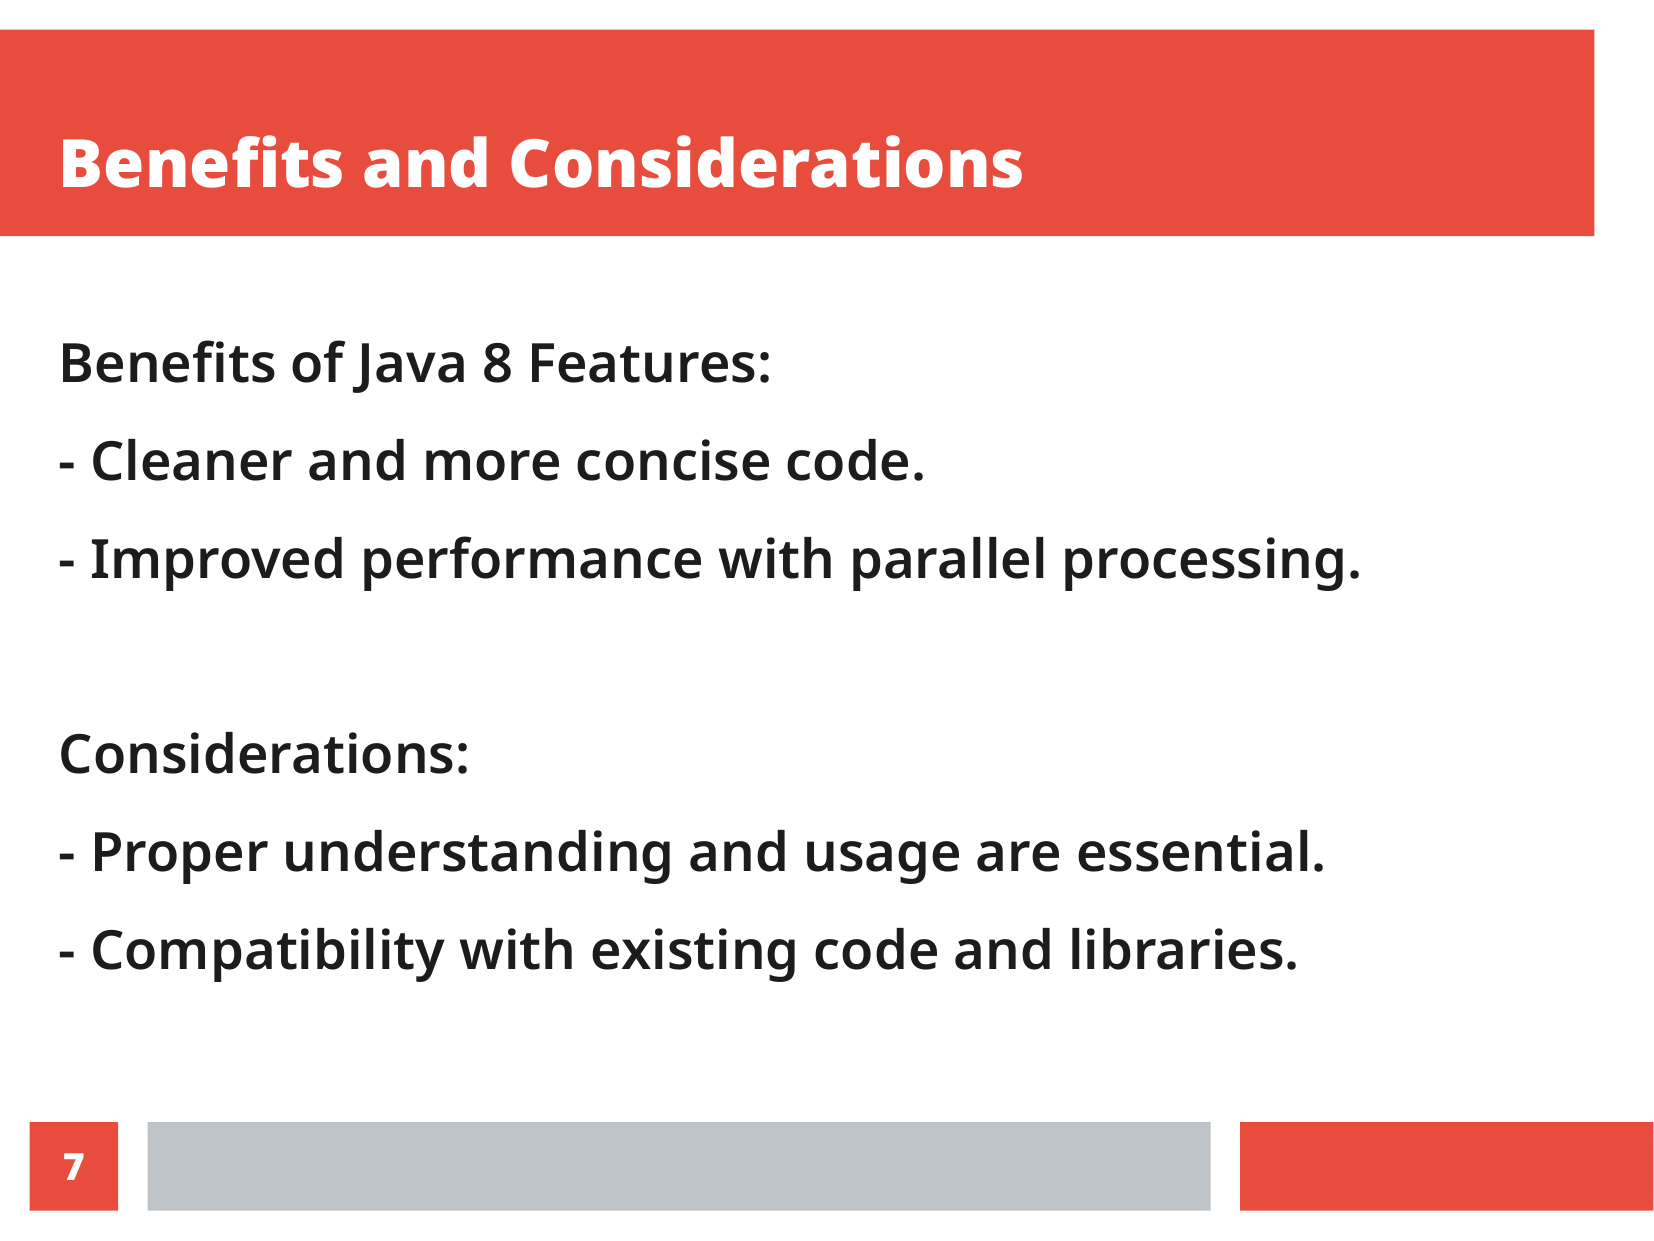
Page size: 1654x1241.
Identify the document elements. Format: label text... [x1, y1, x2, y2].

title Benefits and Considerations [59, 59, 1595, 207]
list Benefits of Java 8 Features: - Cleaner and more concise code. - Improved performance with parallel processing. Considerations: - Proper understanding and usage are essential. - Compatibility with existing code and libraries. [59, 324, 1565, 1093]
